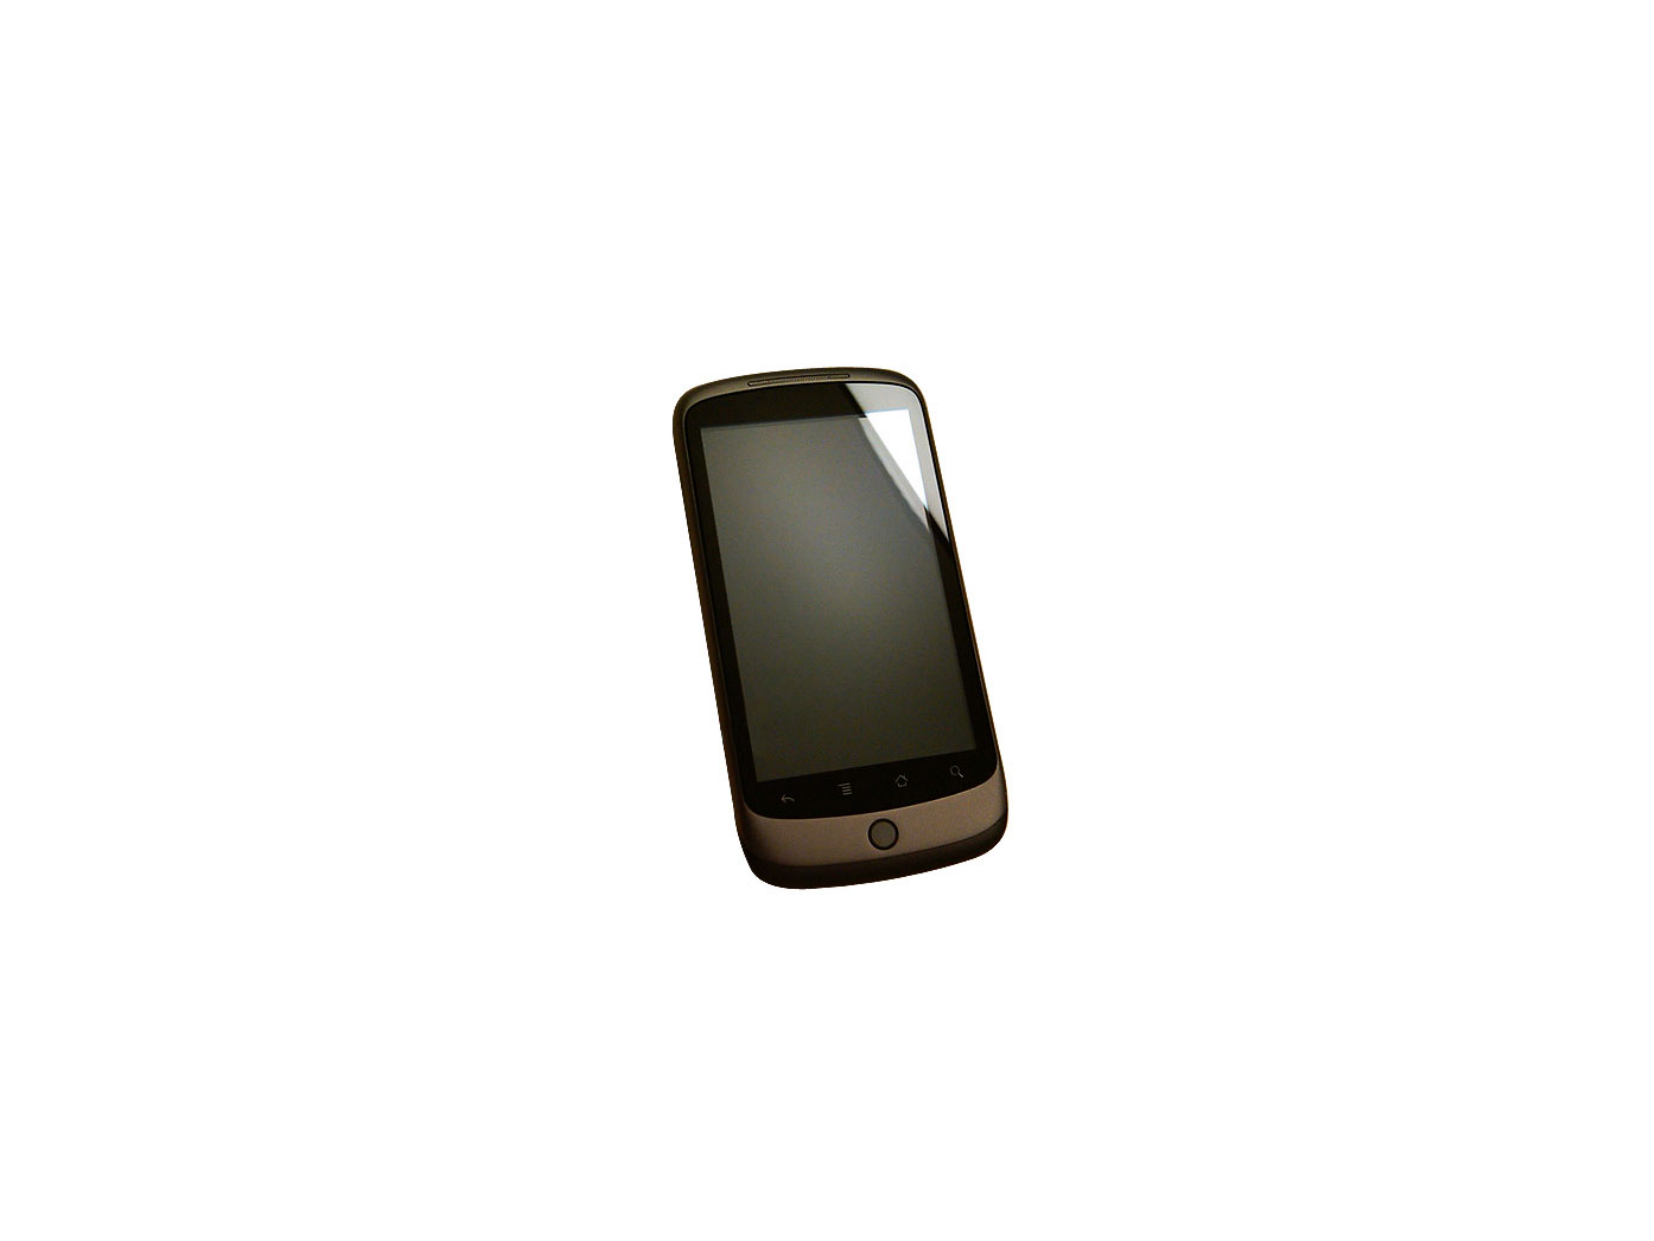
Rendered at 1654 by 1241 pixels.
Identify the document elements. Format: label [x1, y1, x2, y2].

picture [662, 355, 1018, 902]
